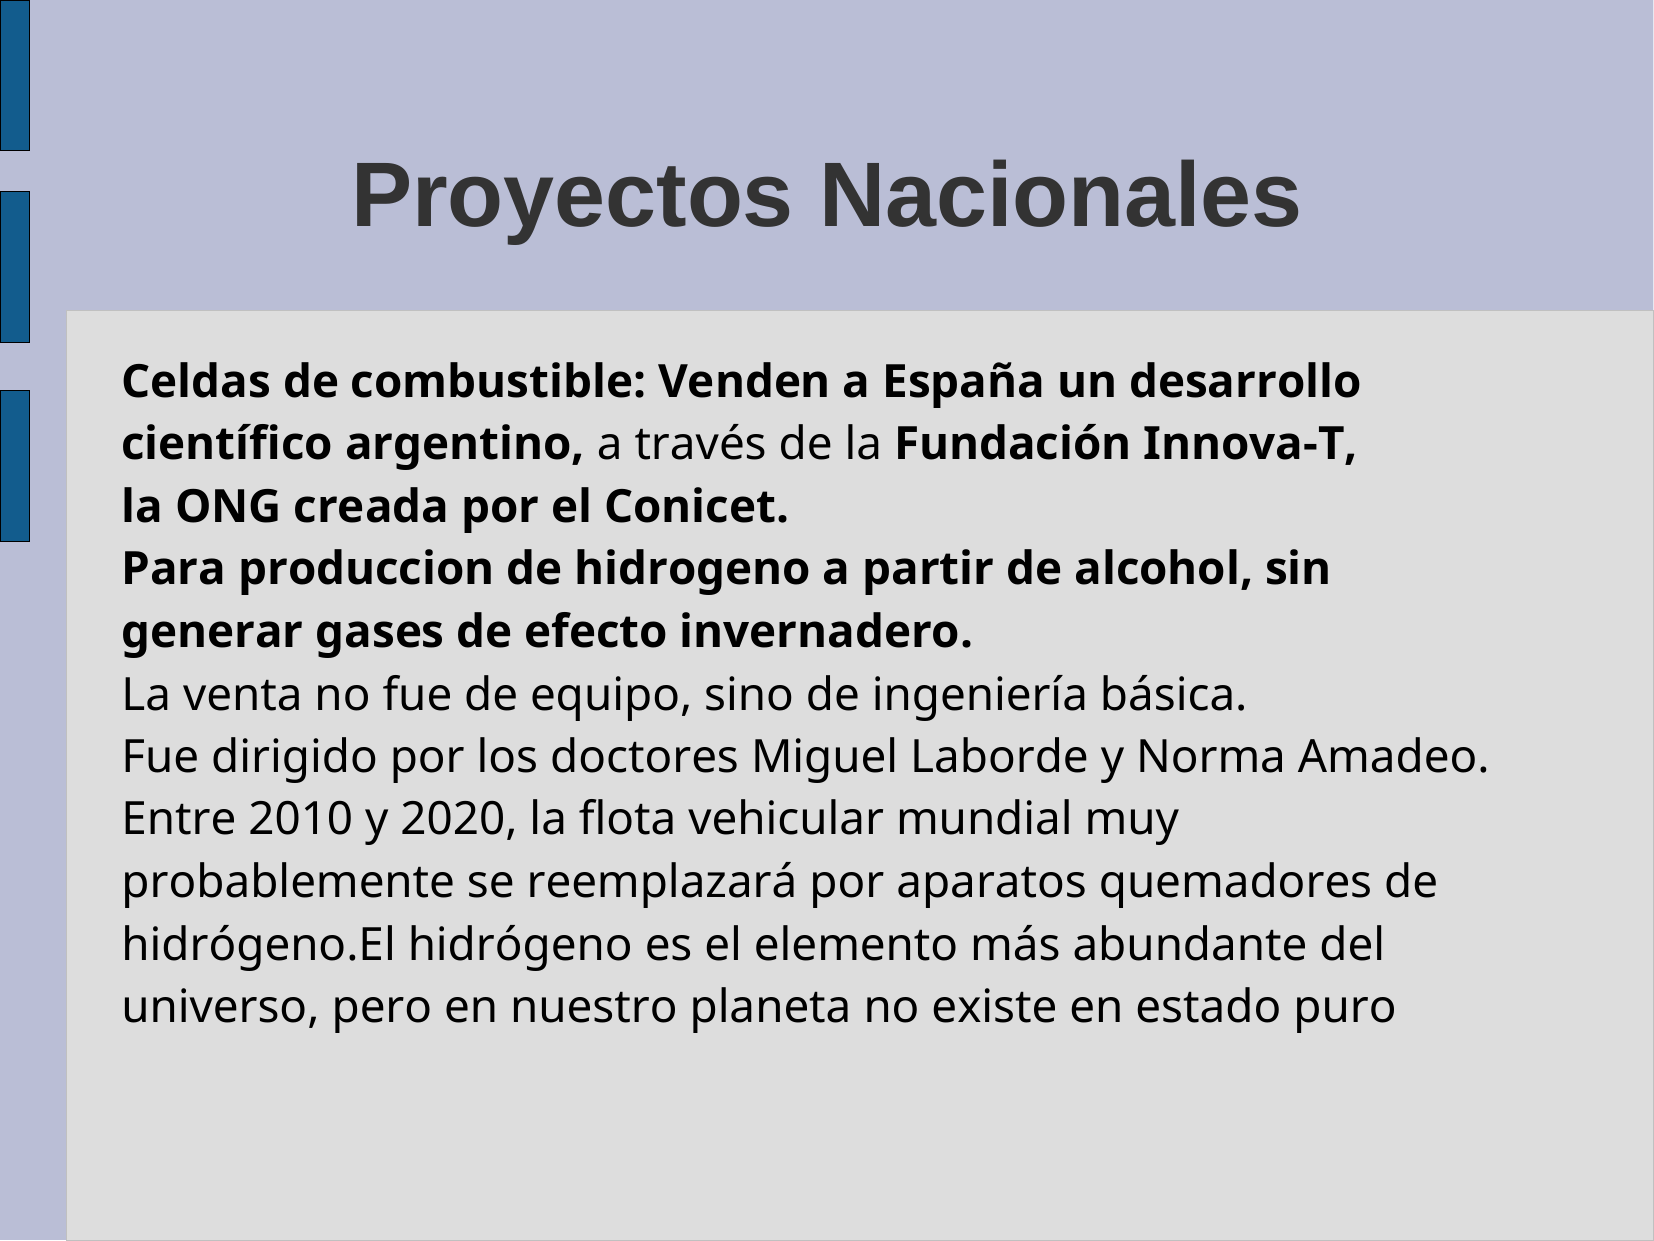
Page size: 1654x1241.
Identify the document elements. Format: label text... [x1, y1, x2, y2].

title Proyectos Nacionales [121, 98, 1534, 291]
subtitle Celdas de combustible: Venden a España un desarrollo científico argentino, a través de la Fundación Innova-T, la ONG creada por el Conicet. Para produccion de hidrogeno a partir de alcohol, sin generar gases de efecto invernadero. La venta no fue de equipo, sino de ingeniería básica. Fue dirigido por los doctores Miguel Laborde y Norma Amadeo. Entre 2010 y 2020, la flota vehicular mundial muy probablemente se reemplazará por aparatos quemadores de hidrógeno.El hidrógeno es el elemento más abundante del universo, pero en nuestro planeta no existe en estado puro [121, 295, 1625, 1152]
